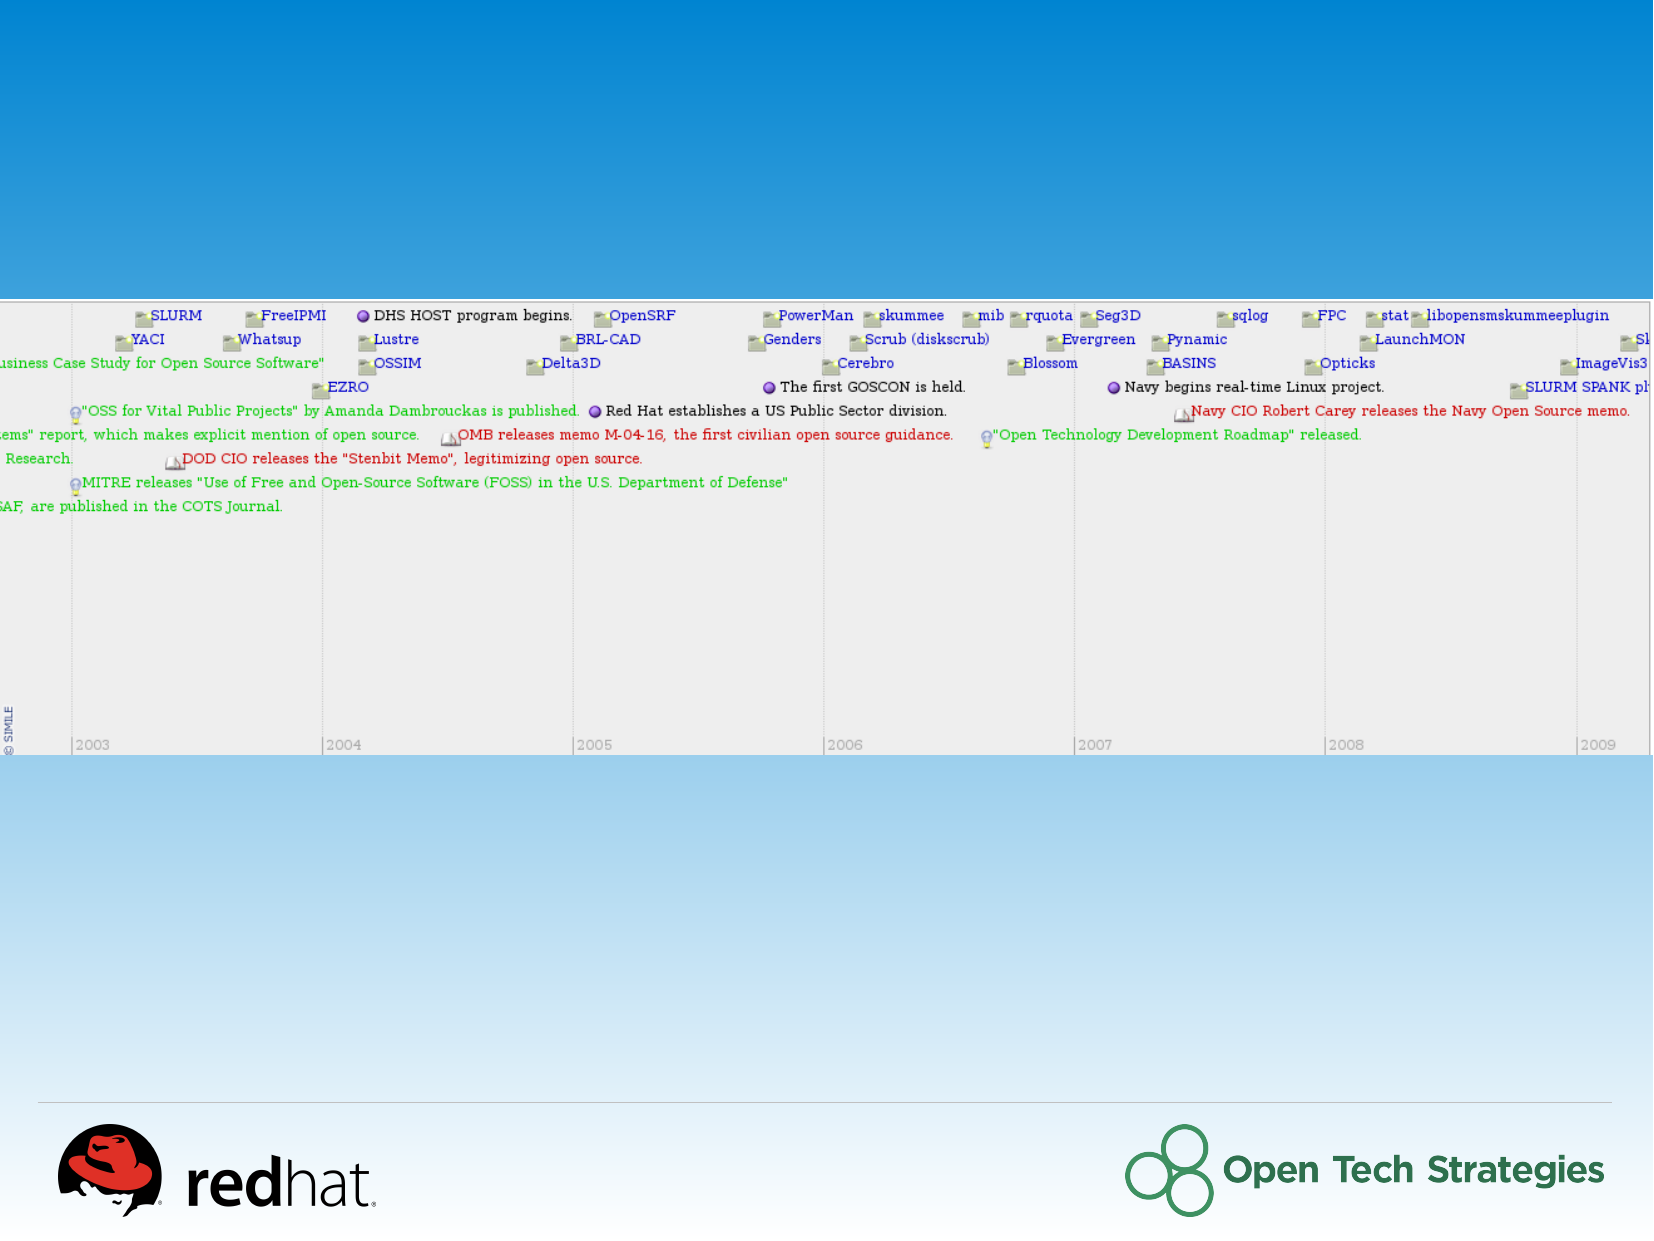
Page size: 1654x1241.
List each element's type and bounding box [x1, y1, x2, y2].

picture [58, 1124, 376, 1217]
picture [0, 299, 1653, 755]
picture [1125, 1124, 1604, 1217]
